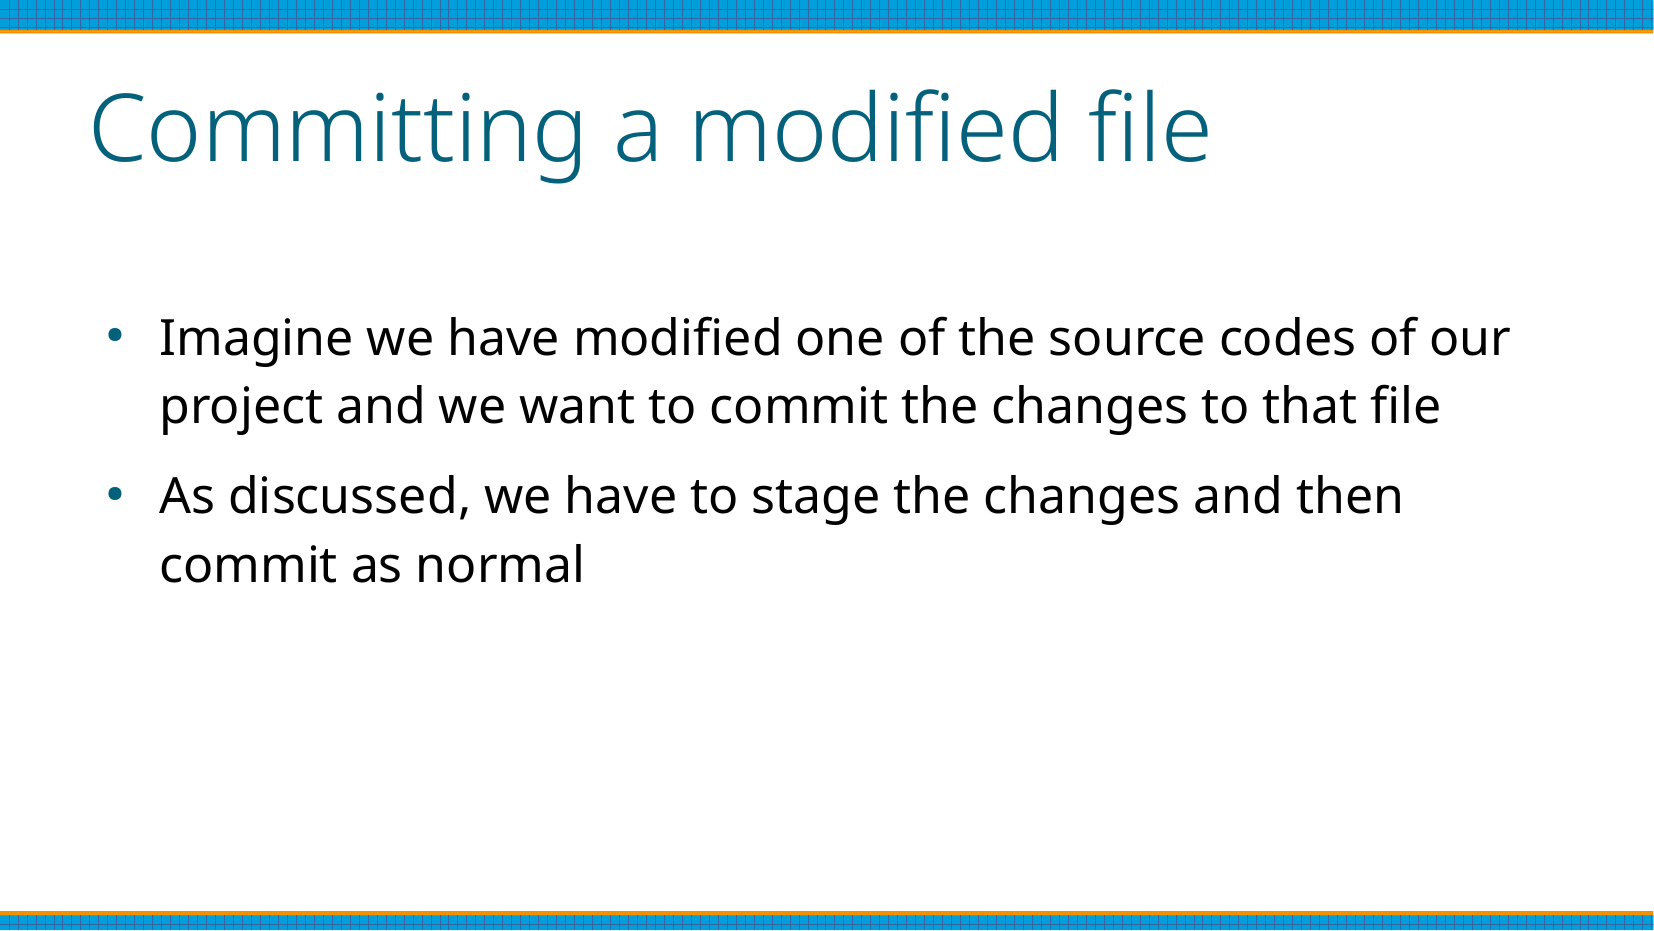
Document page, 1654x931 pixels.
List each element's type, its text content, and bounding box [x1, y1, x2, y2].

list Imagine we have modified one of the source codes of our project and we want to commit the changes to that file As discussed, we have to stage the changes and then commit as normal [88, 301, 1565, 629]
title Committing a modified file [88, 44, 1565, 207]
